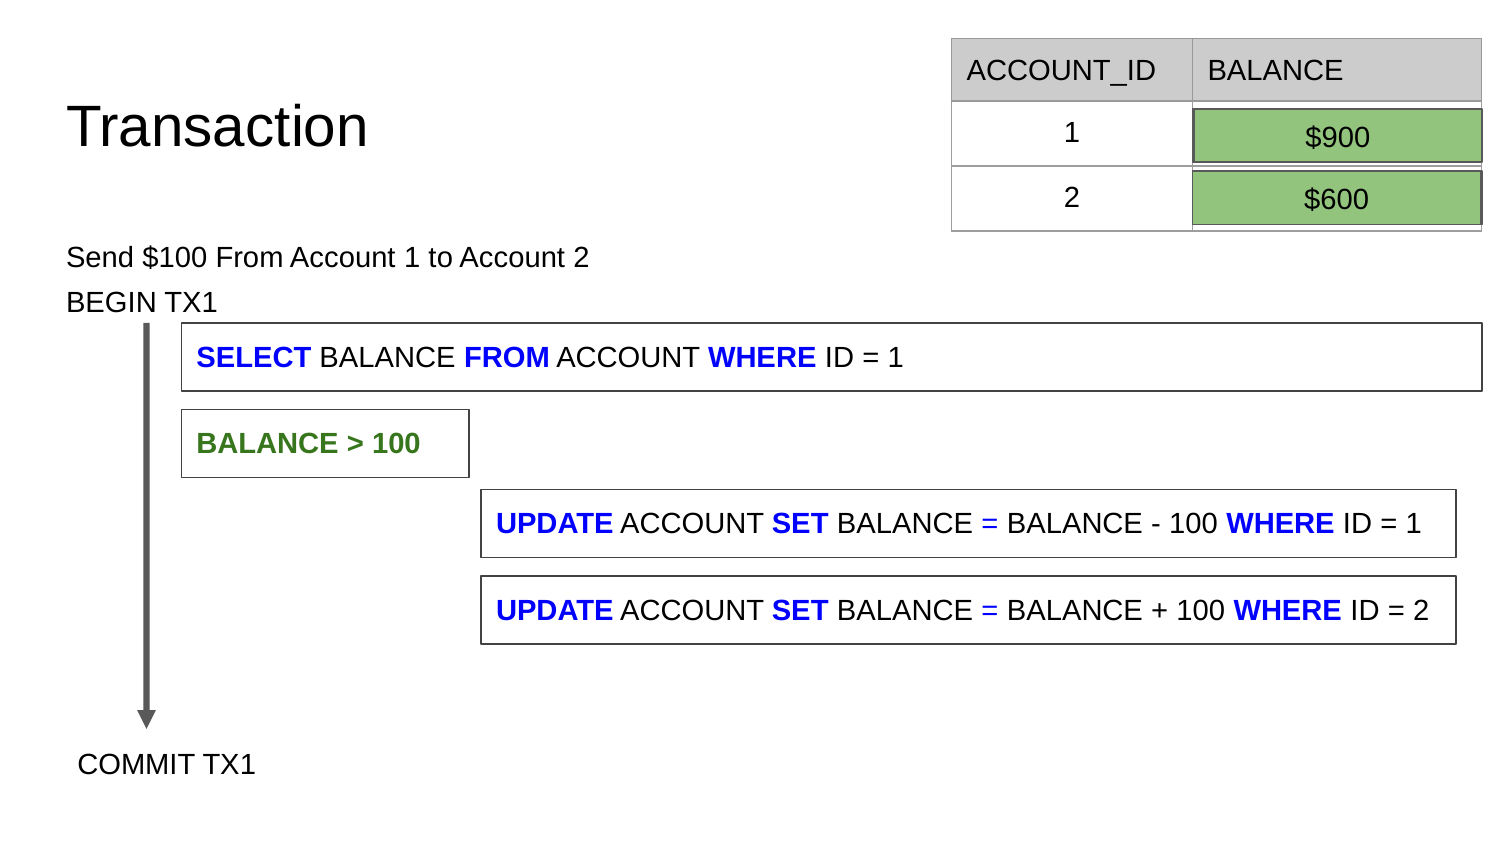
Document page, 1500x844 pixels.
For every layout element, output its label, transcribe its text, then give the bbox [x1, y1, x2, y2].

text_box UPDATE ACCOUNT SET BALANCE = BALANCE + 100 WHERE ID = 2 [480, 576, 1457, 645]
text_box $900 [1193, 108, 1482, 163]
table_cell $500 [1193, 225, 1481, 230]
text_box UPDATE ACCOUNT SET BALANCE = BALANCE - 100 WHERE ID = 1 [480, 489, 1457, 558]
table_cell $500 [1193, 167, 1481, 171]
table_header BALANCE [1193, 39, 1481, 100]
text_box BALANCE > 100 [181, 409, 470, 478]
table_cell 2 [952, 167, 1192, 230]
text_box COMMIT TX1 [62, 730, 280, 784]
text_box SELECT BALANCE FROM ACCOUNT WHERE ID = 1 [181, 322, 1482, 392]
title Transaction [51, 72, 622, 167]
text_box $600 [1192, 171, 1481, 225]
text_box Send $100 From Account 1 to Account 2 [51, 223, 673, 267]
table_header ACCOUNT_ID [952, 39, 1192, 100]
table_cell 1 [952, 102, 1192, 165]
text_box BEGIN TX1 [51, 267, 235, 322]
table_cell $1000 [1193, 102, 1481, 108]
